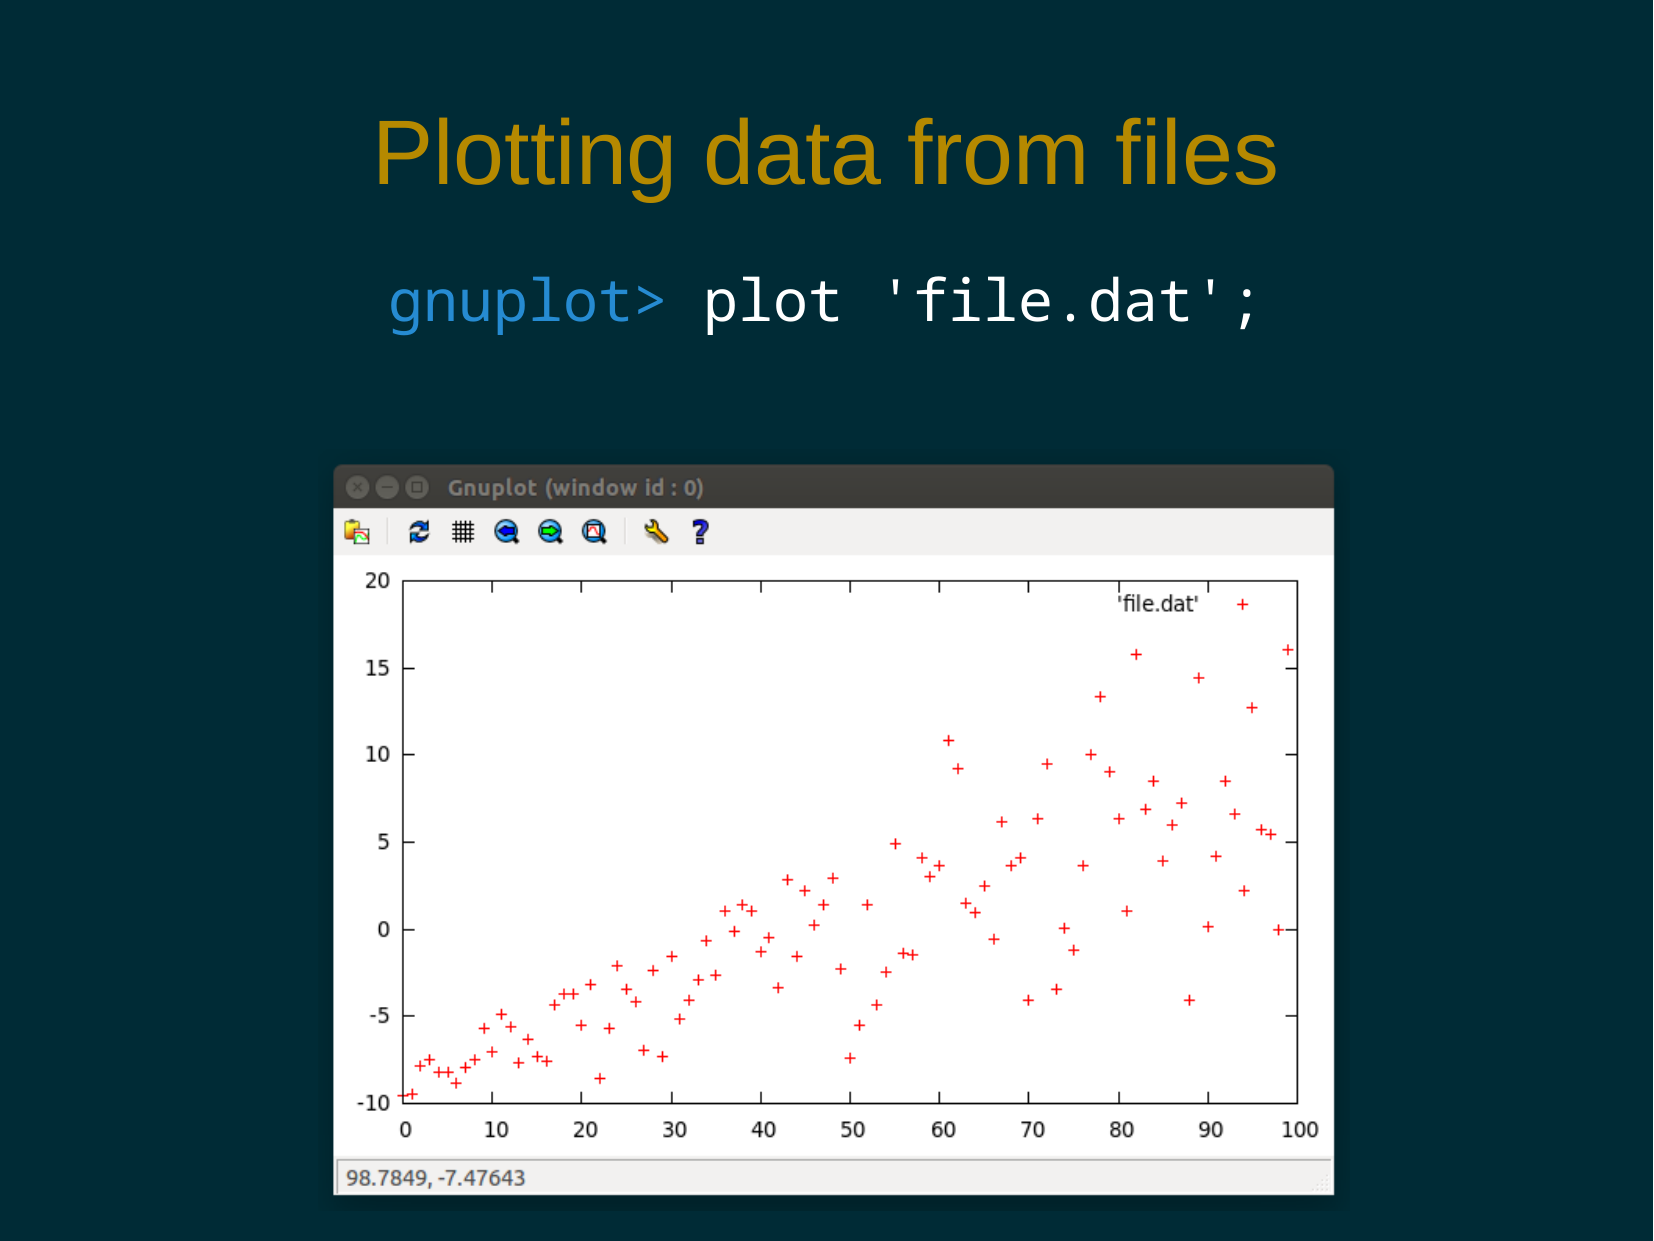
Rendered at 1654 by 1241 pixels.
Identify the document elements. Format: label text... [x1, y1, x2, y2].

title Plotting data from files [82, 49, 1571, 257]
picture [321, 458, 1349, 1210]
text_box gnuplot> plot 'file.dat'; [374, 252, 1279, 341]
